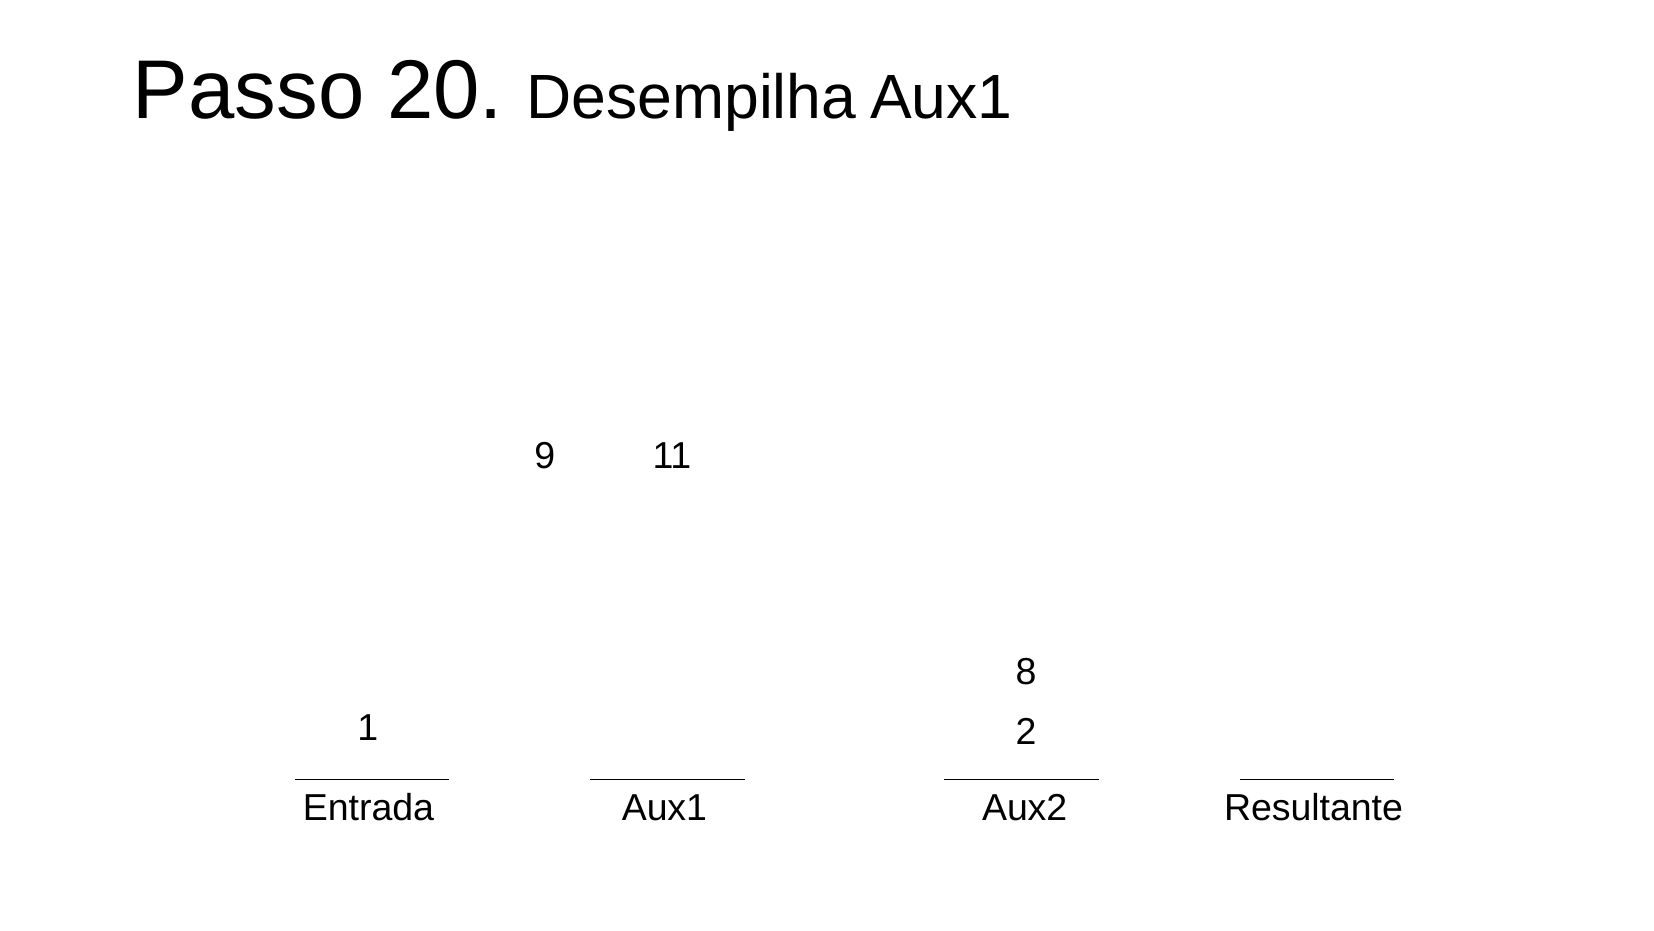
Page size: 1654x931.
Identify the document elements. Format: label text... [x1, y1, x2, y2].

text_box Resultante [1209, 779, 1418, 837]
text_box 11 [637, 427, 707, 485]
text_box 8 [1000, 643, 1052, 701]
text_box 9 [519, 427, 571, 485]
text_box 1 [342, 699, 393, 756]
text_box Aux1 [607, 780, 723, 837]
text_box Aux2 [967, 780, 1083, 837]
text_box Entrada [288, 779, 449, 837]
text_box Passo 20. Desempilha Aux1 [118, 35, 1583, 353]
text_box 2 [1000, 702, 1052, 760]
